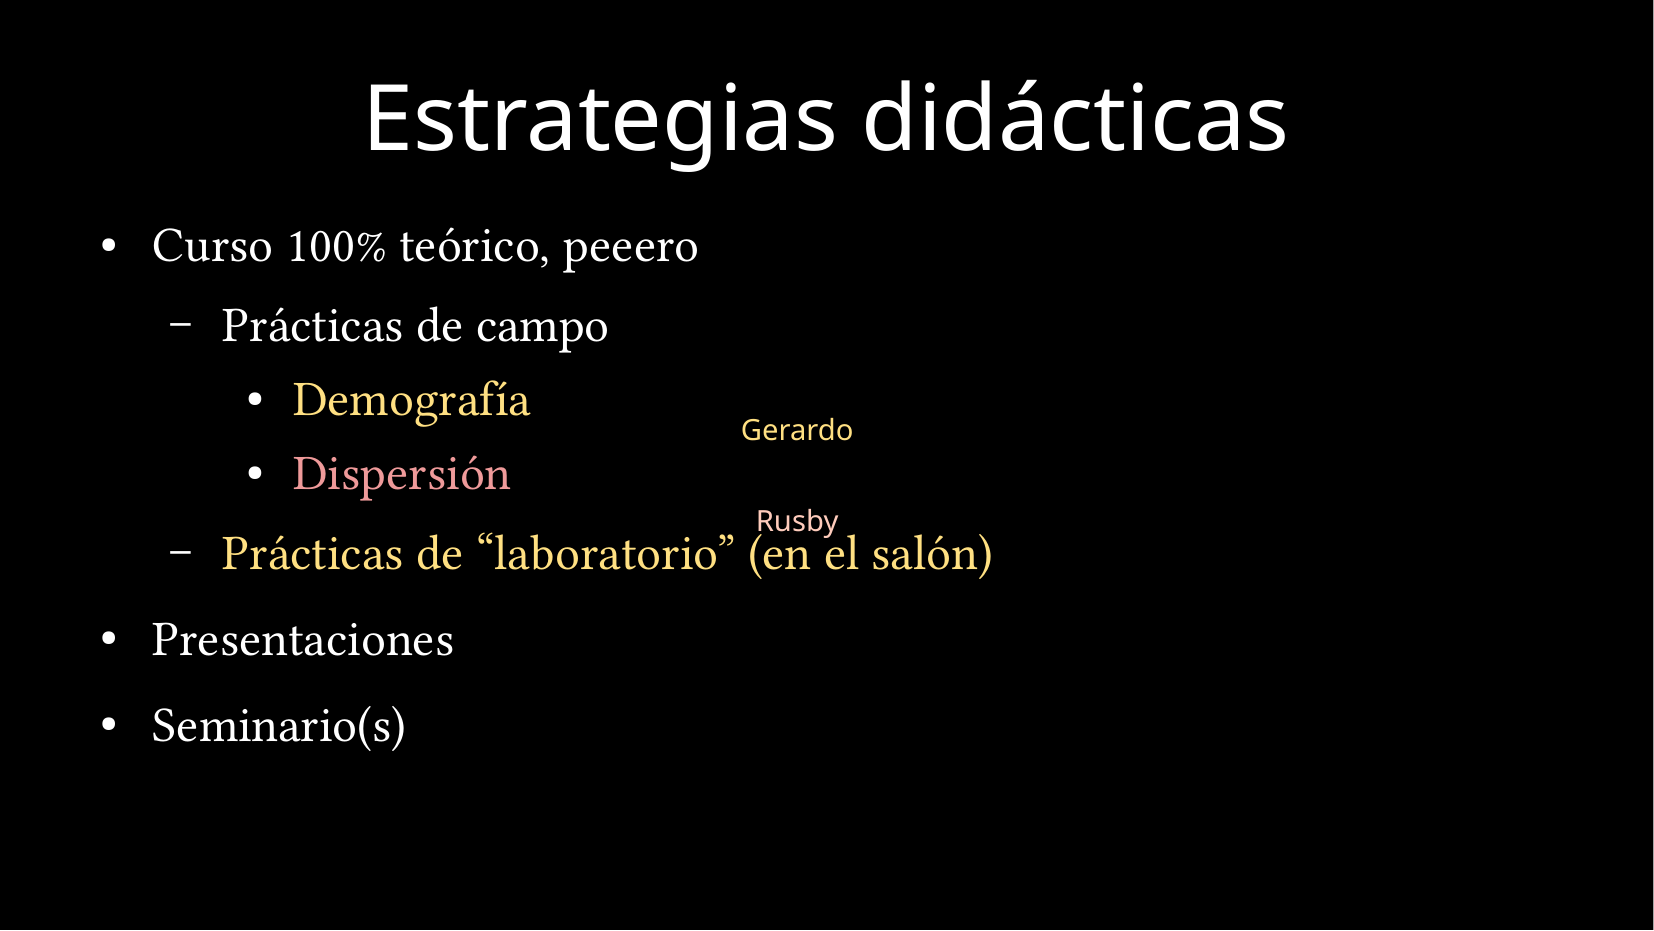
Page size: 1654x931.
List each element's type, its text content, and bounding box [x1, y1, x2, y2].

title Estrategias didácticas [82, 37, 1571, 193]
text_box Gerardo Rusby [679, 402, 916, 533]
list Curso 100% teórico, peeero Prácticas de campo Demografía Dispersión Prácticas de “laboratorio” (en el salón) Presentaciones Seminario(s) [82, 217, 1571, 758]
